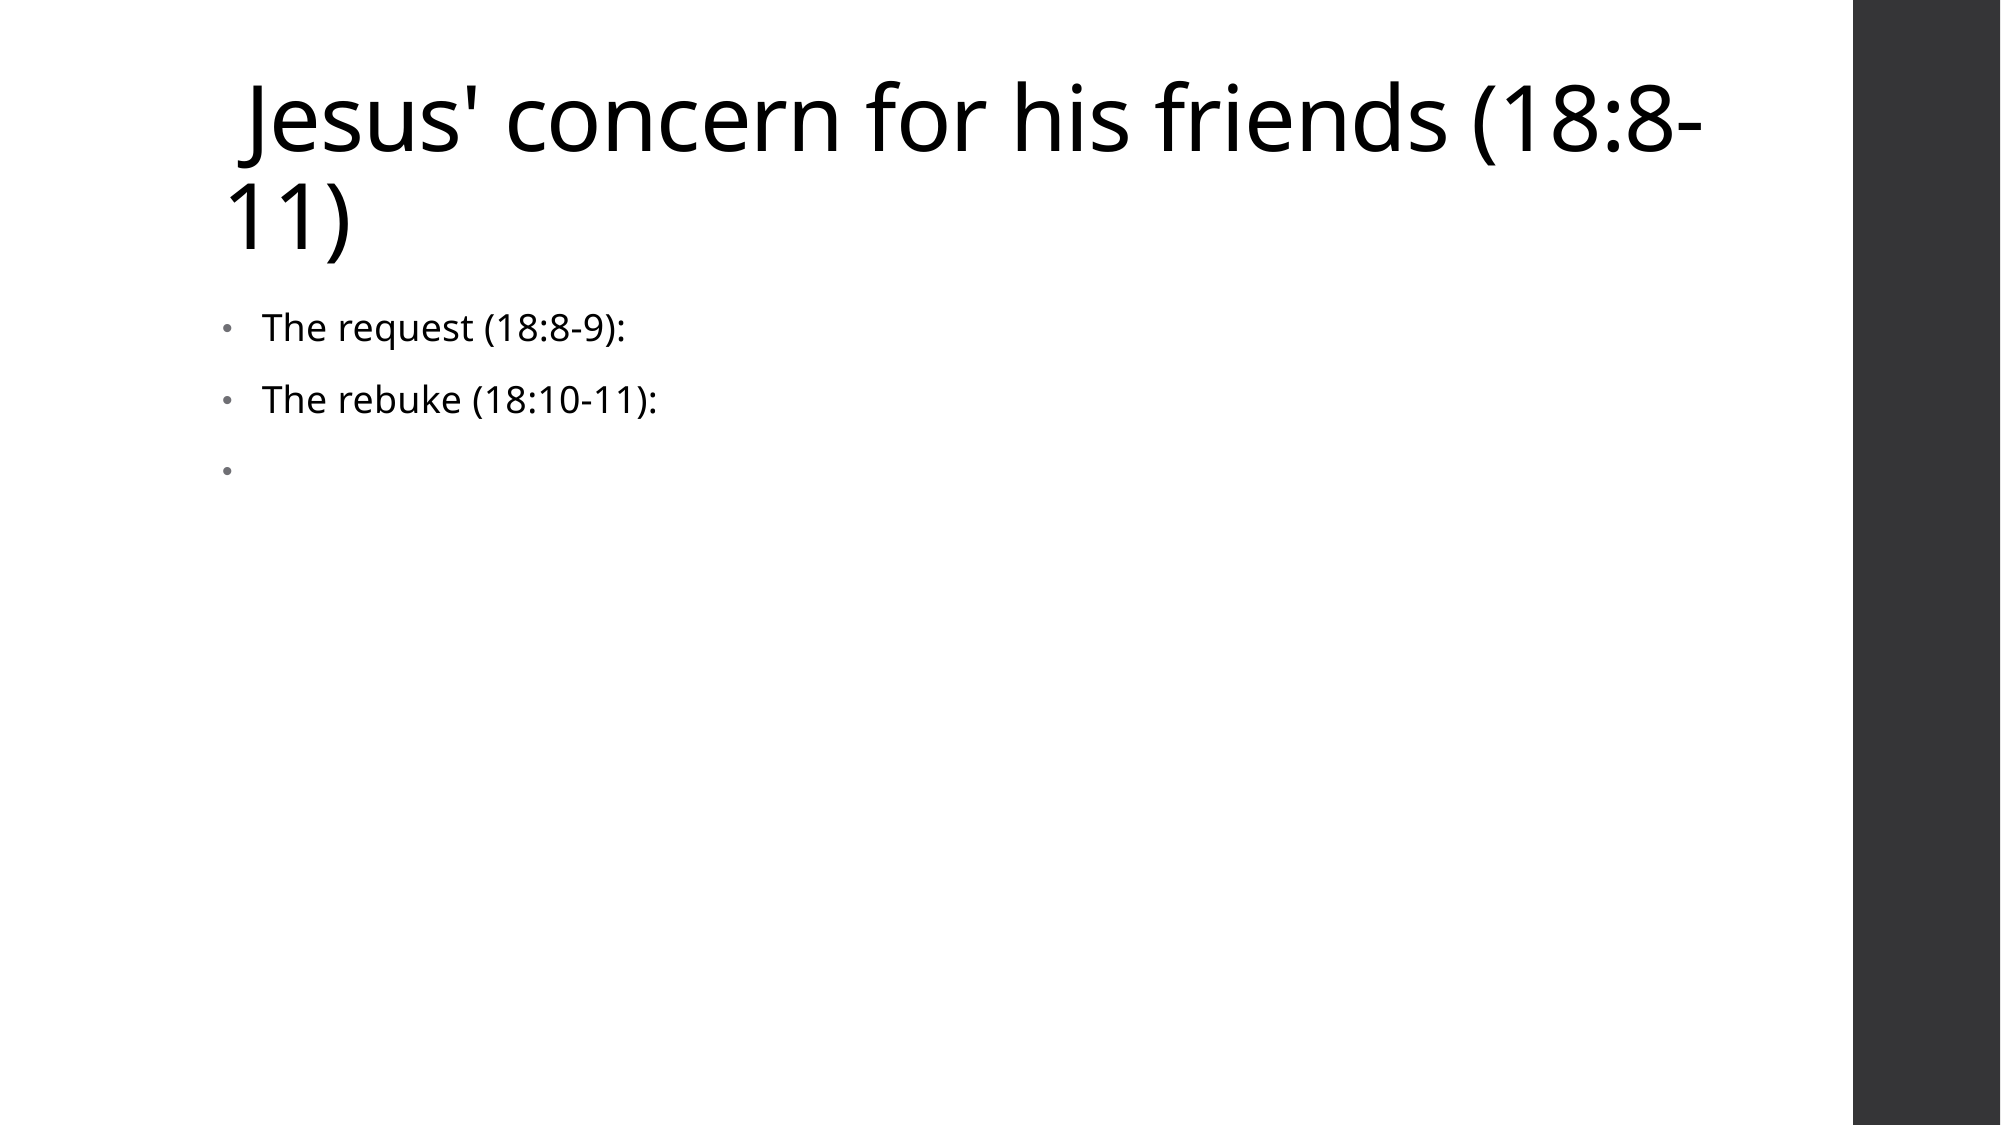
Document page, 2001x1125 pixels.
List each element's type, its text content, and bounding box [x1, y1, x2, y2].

title Jesus' concern for his friends (18:8-11) [206, 60, 1797, 278]
list The request (18:8-9): The rebuke (18:10-11): [206, 299, 1617, 1014]
